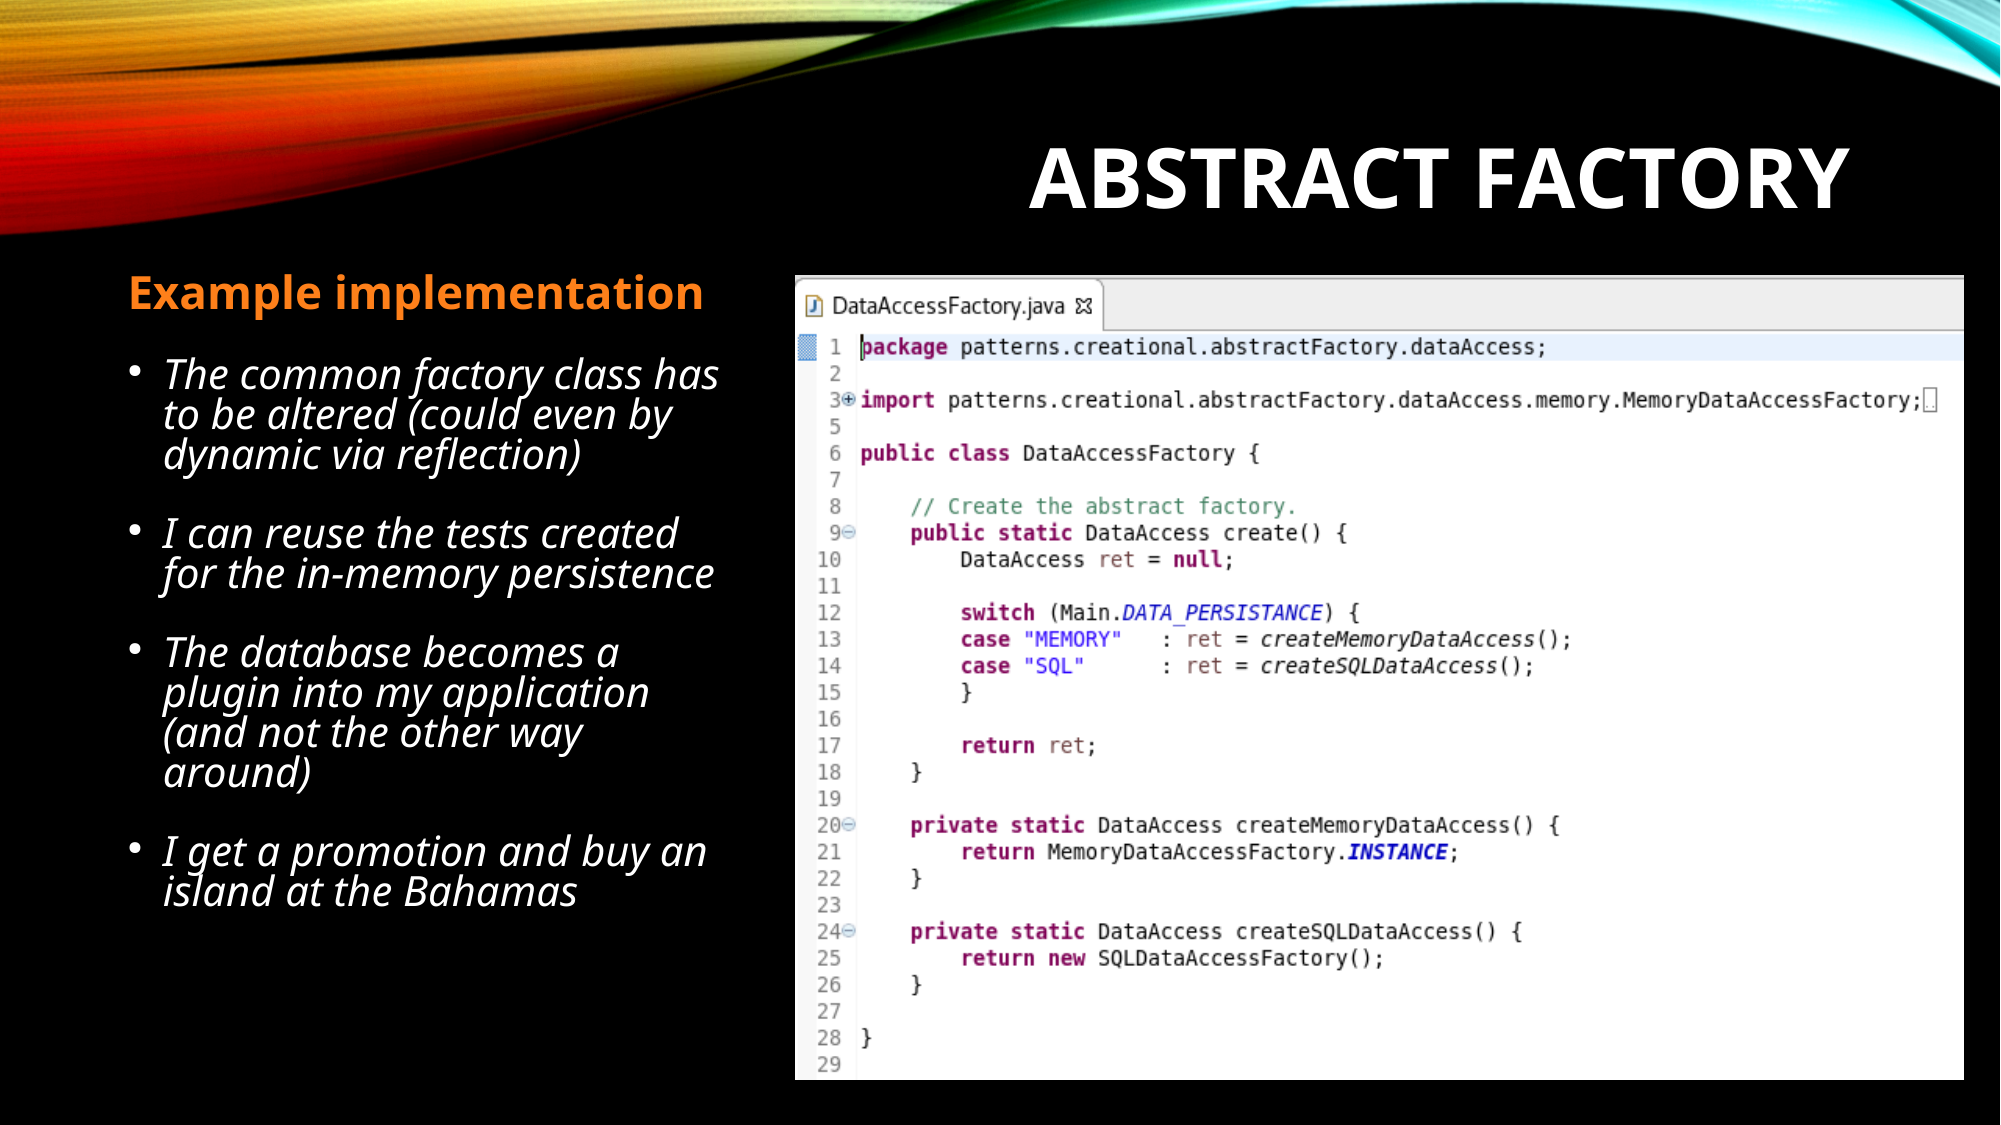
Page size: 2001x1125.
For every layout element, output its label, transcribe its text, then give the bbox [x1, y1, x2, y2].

picture [795, 275, 1964, 1081]
picture [0, 0, 2001, 237]
title ABSTRACT FACTORY [474, 125, 1888, 338]
list Example implementation The common factory class has to be altered (could even by dynamic via reflection) I can reuse the tests created for the in-memory persistence The database becomes a plugin into my application (and not the other way around) I get a promotion and buy an island at the Bahamas [112, 266, 751, 1081]
